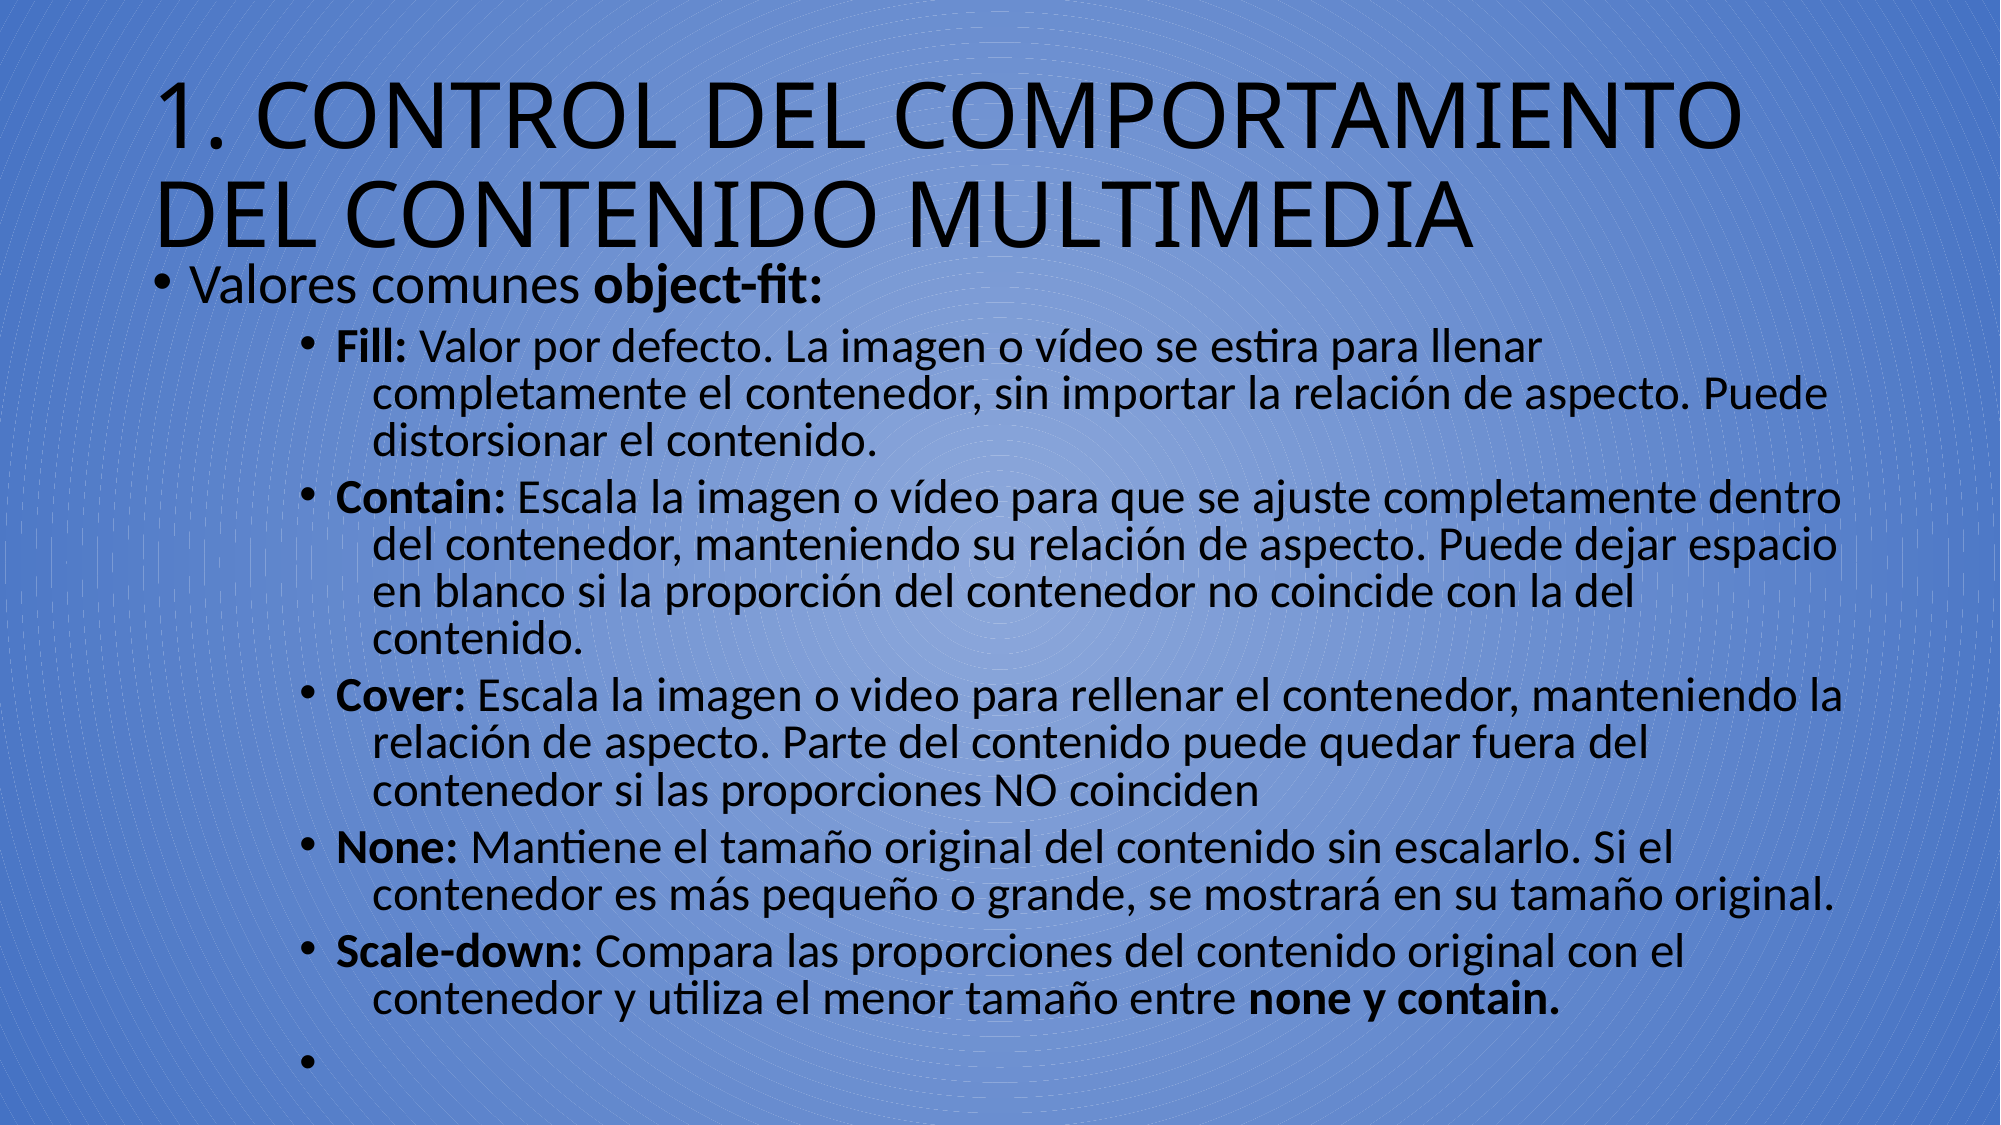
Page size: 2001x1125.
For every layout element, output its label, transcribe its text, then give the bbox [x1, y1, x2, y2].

list Valores comunes object-fit: Fill: Valor por defecto. La imagen o vídeo se estira para llenar completamente el contenedor, sin importar la relación de aspecto. Puede distorsionar el contenido. Contain: Escala la imagen o vídeo para que se ajuste completamente dentro del contenedor, manteniendo su relación de aspecto. Puede dejar espacio en blanco si la proporción del contenedor no coincide con la del contenido. Cover: Escala la imagen o video para rellenar el contenedor, manteniendo la relación de aspecto. Parte del contenido puede quedar fuera del contenedor si las proporciones NO coinciden None: Mantiene el tamaño original del contenido sin escalarlo. Si el contenedor es más pequeño o grande, se mostrará en su tamaño original. Scale-down: Compara las proporciones del contenido original con el contenedor y utiliza el menor tamaño entre none y contain. [137, 252, 1863, 1066]
title 1. CONTROL DEL COMPORTAMIENTO DEL CONTENIDO MULTIMEDIA [137, 59, 1863, 252]
